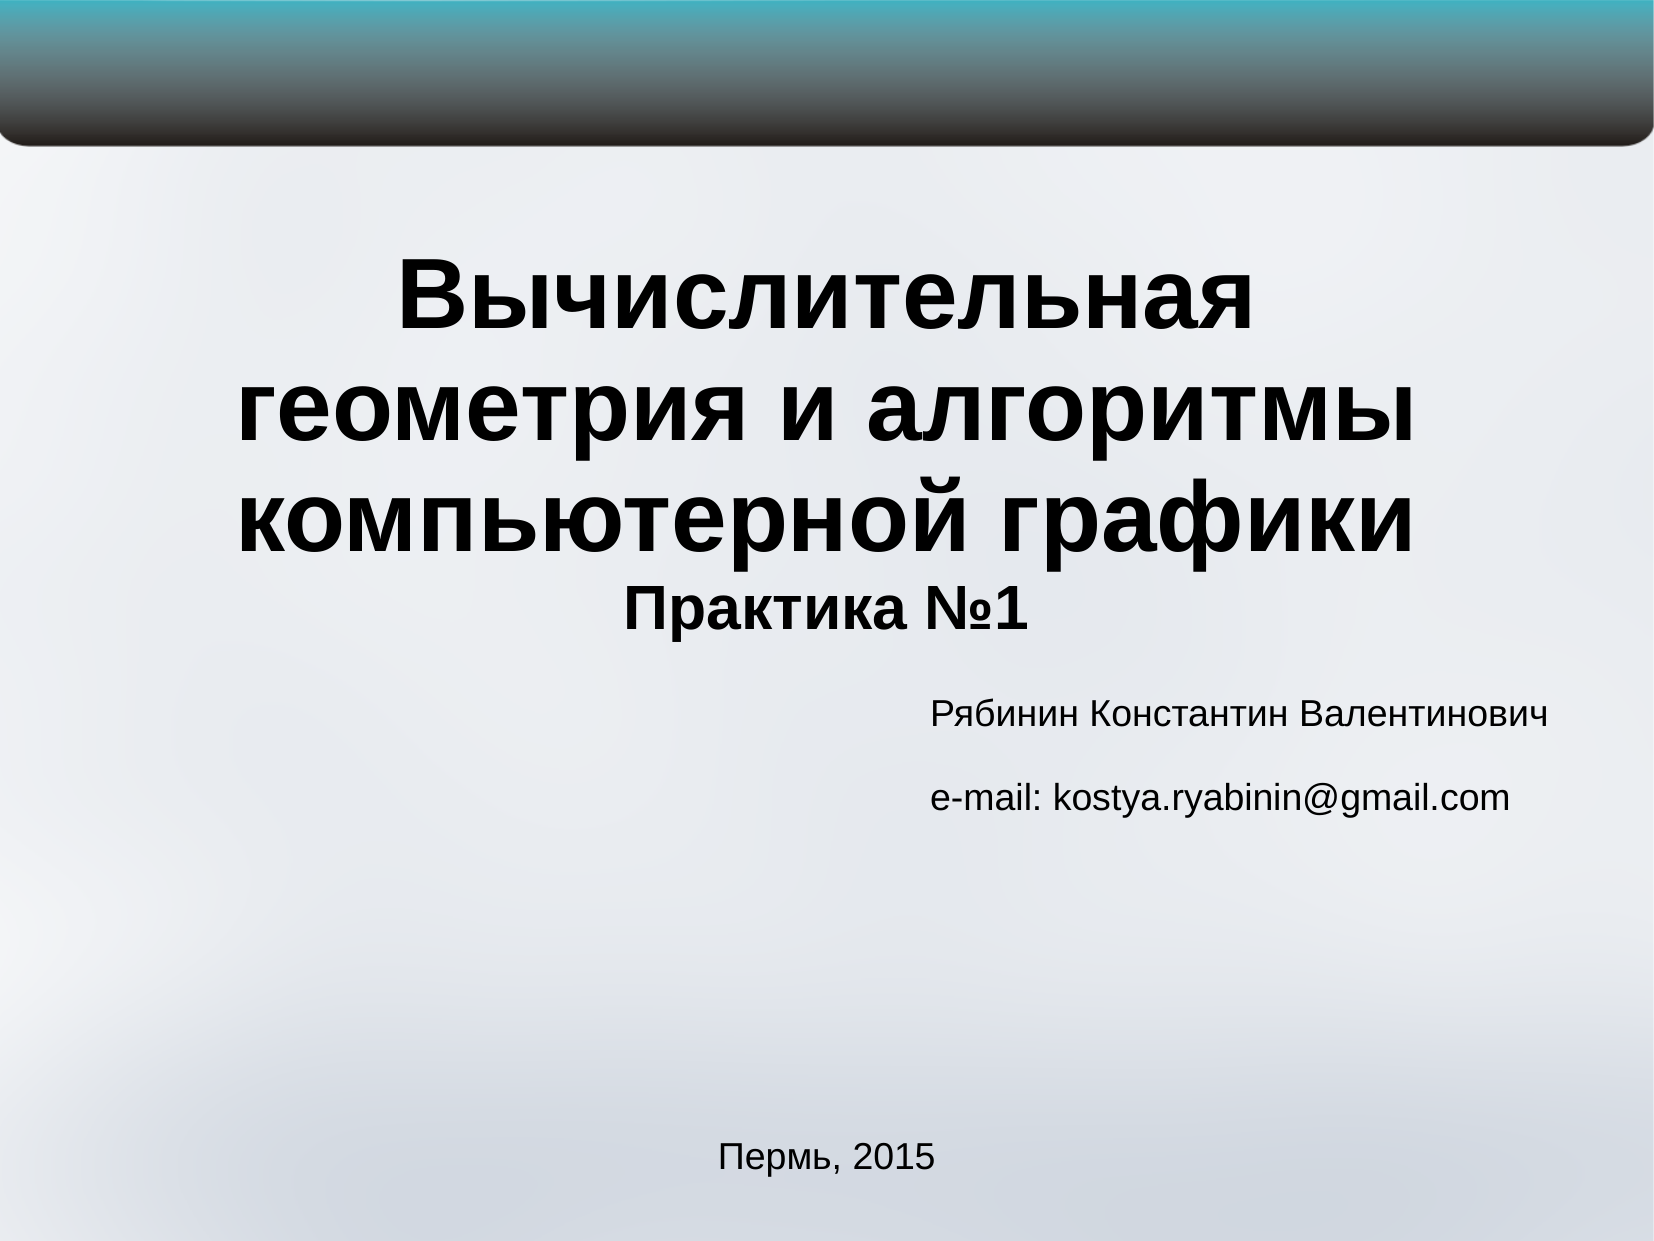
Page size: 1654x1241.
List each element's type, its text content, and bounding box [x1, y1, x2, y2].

text_box Пермь, 2015 [590, 1127, 1063, 1185]
picture [0, 0, 1654, 1241]
text_box Рябинин Константин Валентинович e-mail: kostya.ryabinin@gmail.com [915, 685, 1595, 826]
text_box Вычислительная геометрия и алгоритмы компьютерной графики Практика №1 [147, 230, 1506, 651]
